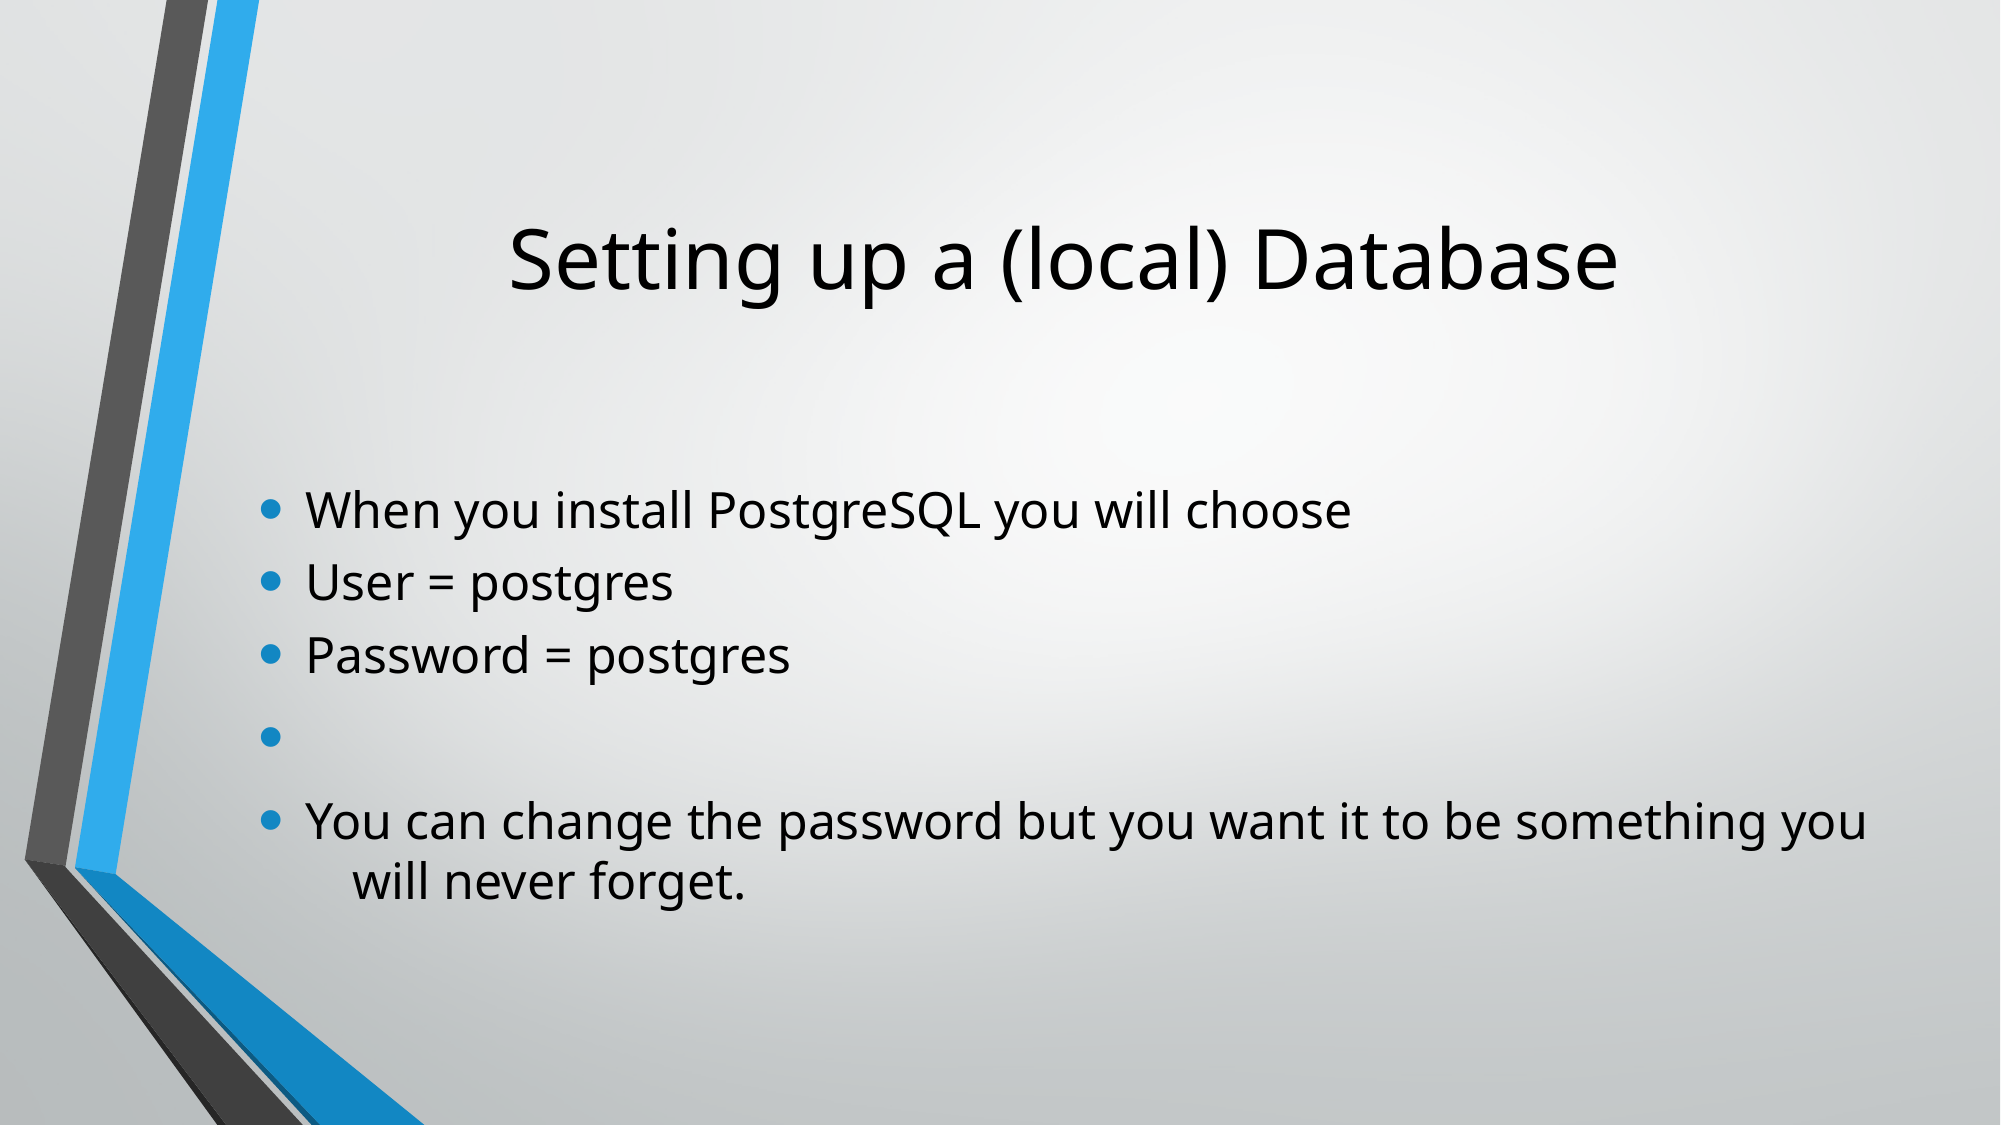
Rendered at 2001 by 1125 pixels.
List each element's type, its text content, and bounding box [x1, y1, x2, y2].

title Setting up a (local) Database [243, 112, 1887, 400]
list When you install PostgreSQL you will choose User = postgres Password = postgres You can change the password but you want it to be something you will never forget. [243, 437, 1887, 950]
